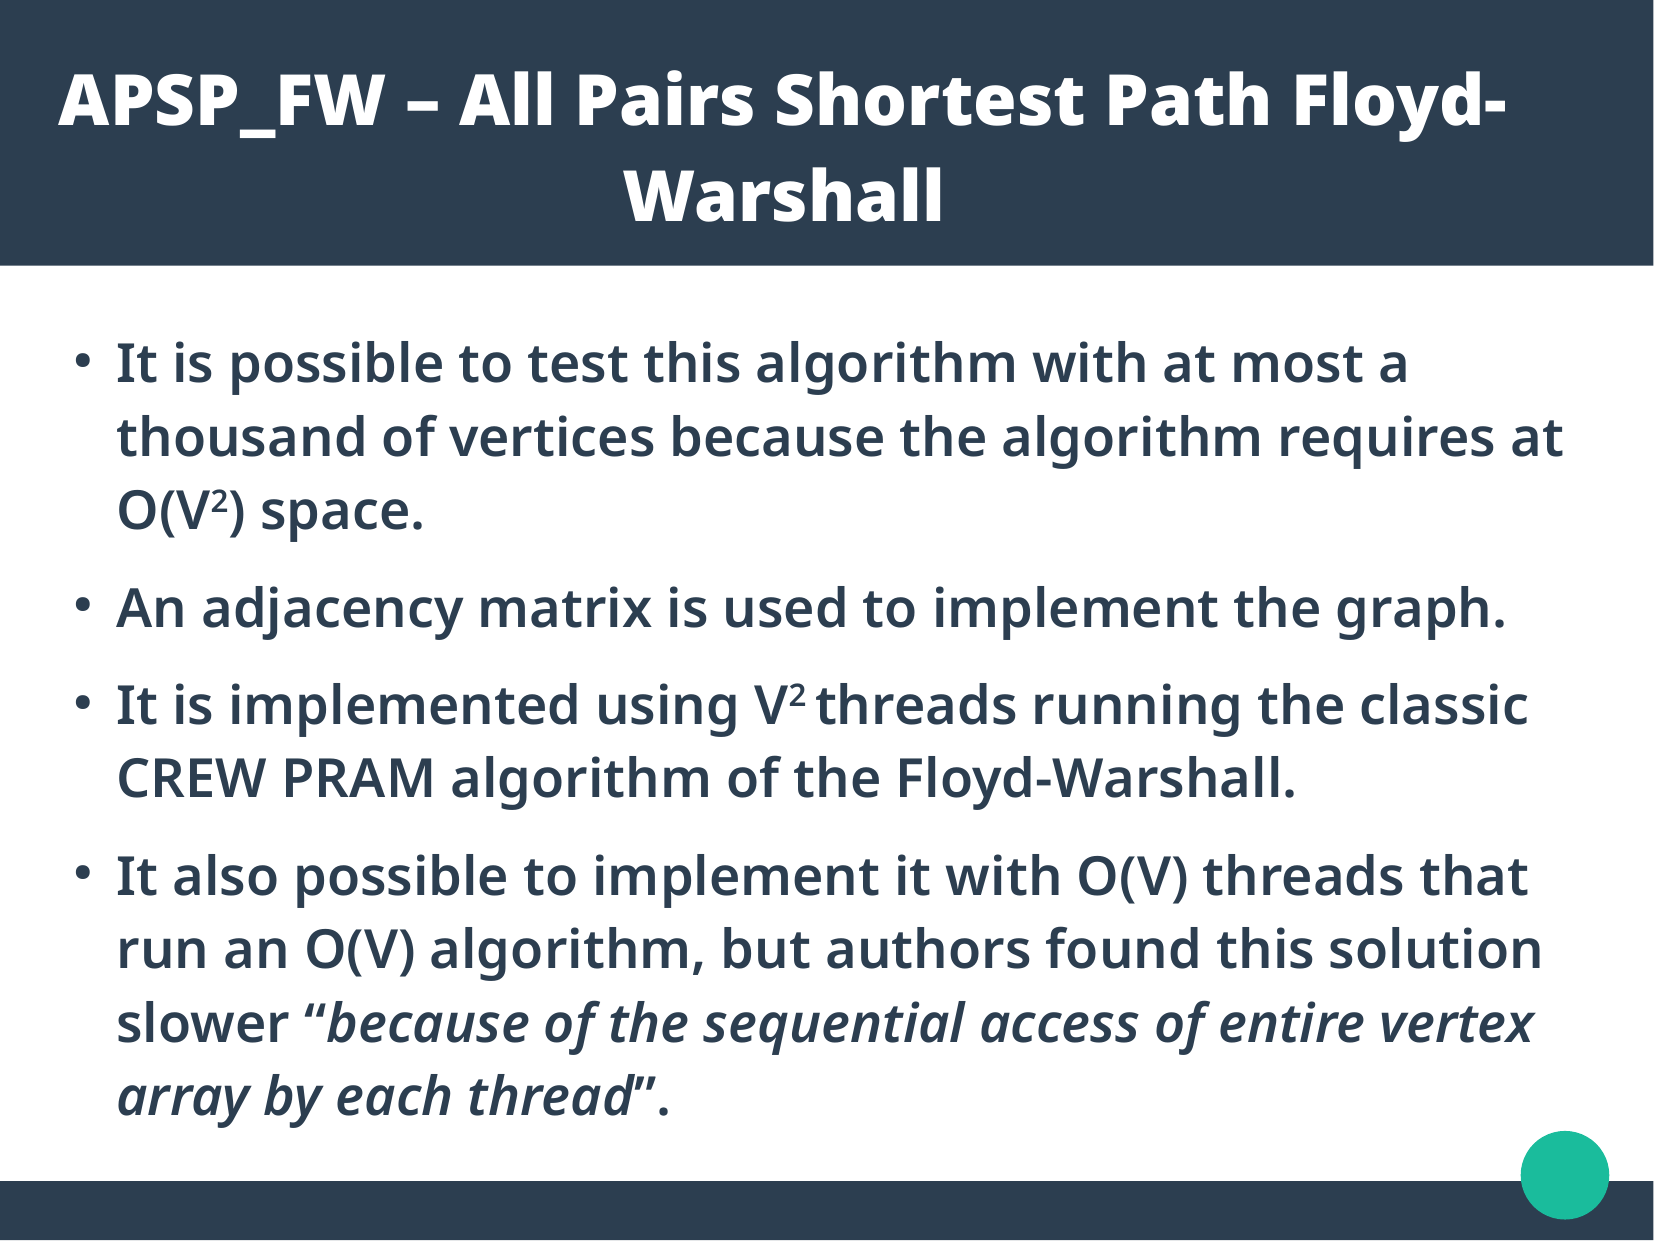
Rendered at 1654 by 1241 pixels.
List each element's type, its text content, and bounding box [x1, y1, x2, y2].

list It is possible to test this algorithm with at most a thousand of vertices because the algorithm requires at O(V2) space. An adjacency matrix is used to implement the graph. It is implemented using V2 threads running the classic CREW PRAM algorithm of the Floyd-Warshall. It also possible to implement it with O(V) threads that run an O(V) algorithm, but authors found this solution slower “because of the sequential access of entire vertex array by each thread”. [59, 324, 1595, 1152]
title APSP_FW – All Pairs Shortest Path Floyd-Warshall [59, 49, 1595, 207]
